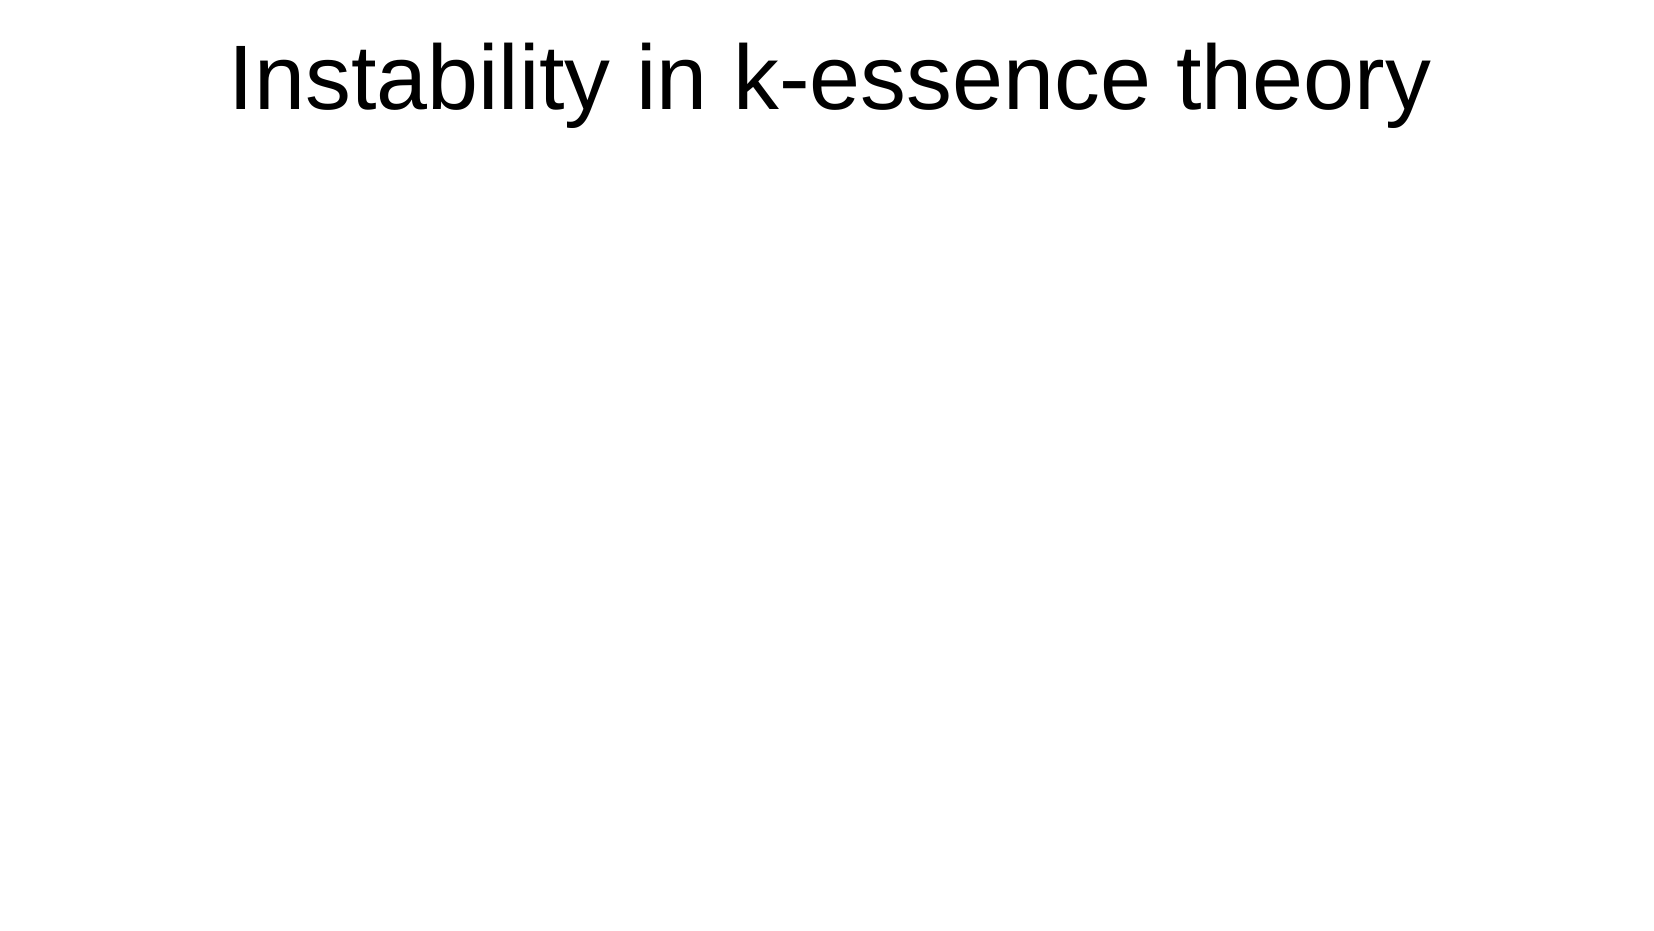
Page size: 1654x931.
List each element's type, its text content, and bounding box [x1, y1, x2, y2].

title Instability in k-essence theory [86, 0, 1576, 156]
